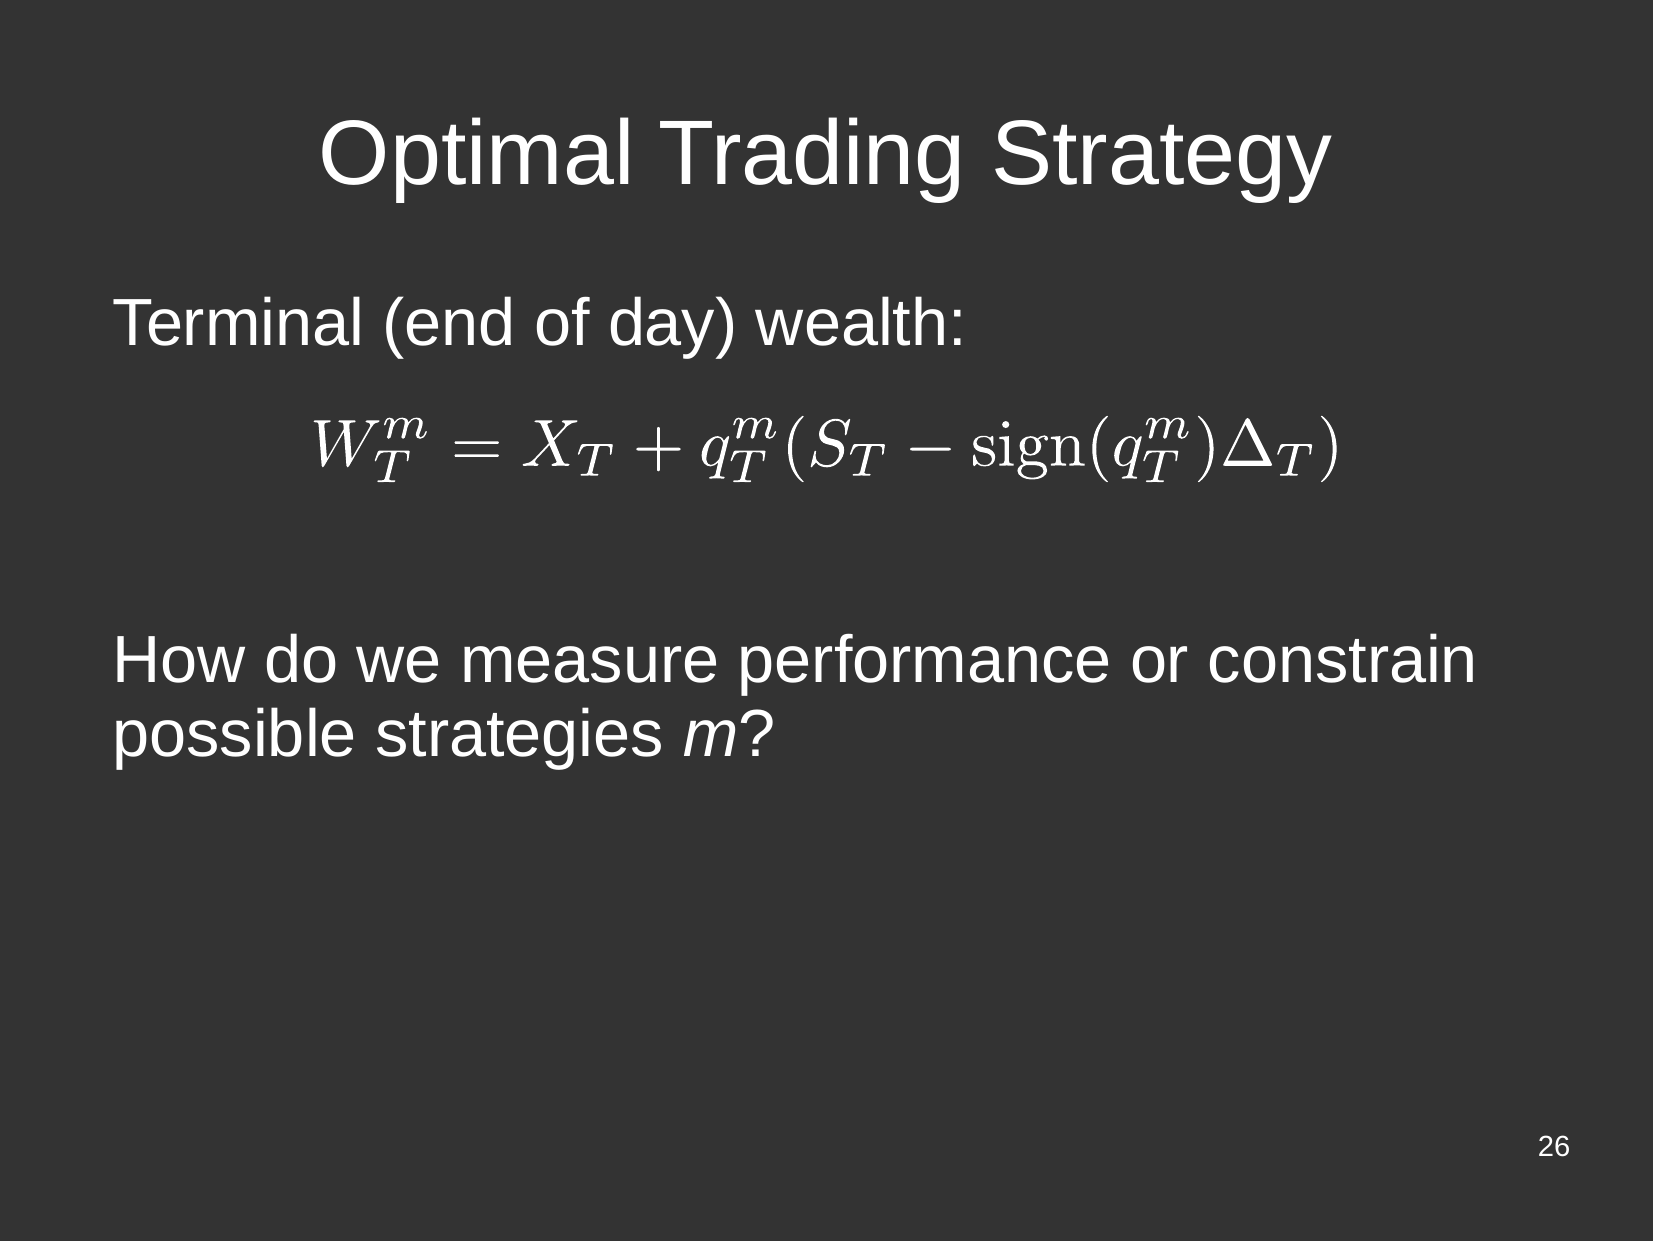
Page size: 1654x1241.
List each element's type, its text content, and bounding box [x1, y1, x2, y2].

list How do we measure performance or constrain possible strategies m? [41, 621, 1591, 991]
list Terminal (end of day) wealth: [41, 285, 1181, 375]
title Optimal Trading Strategy [82, 49, 1571, 257]
text_box [309, 415, 1344, 483]
